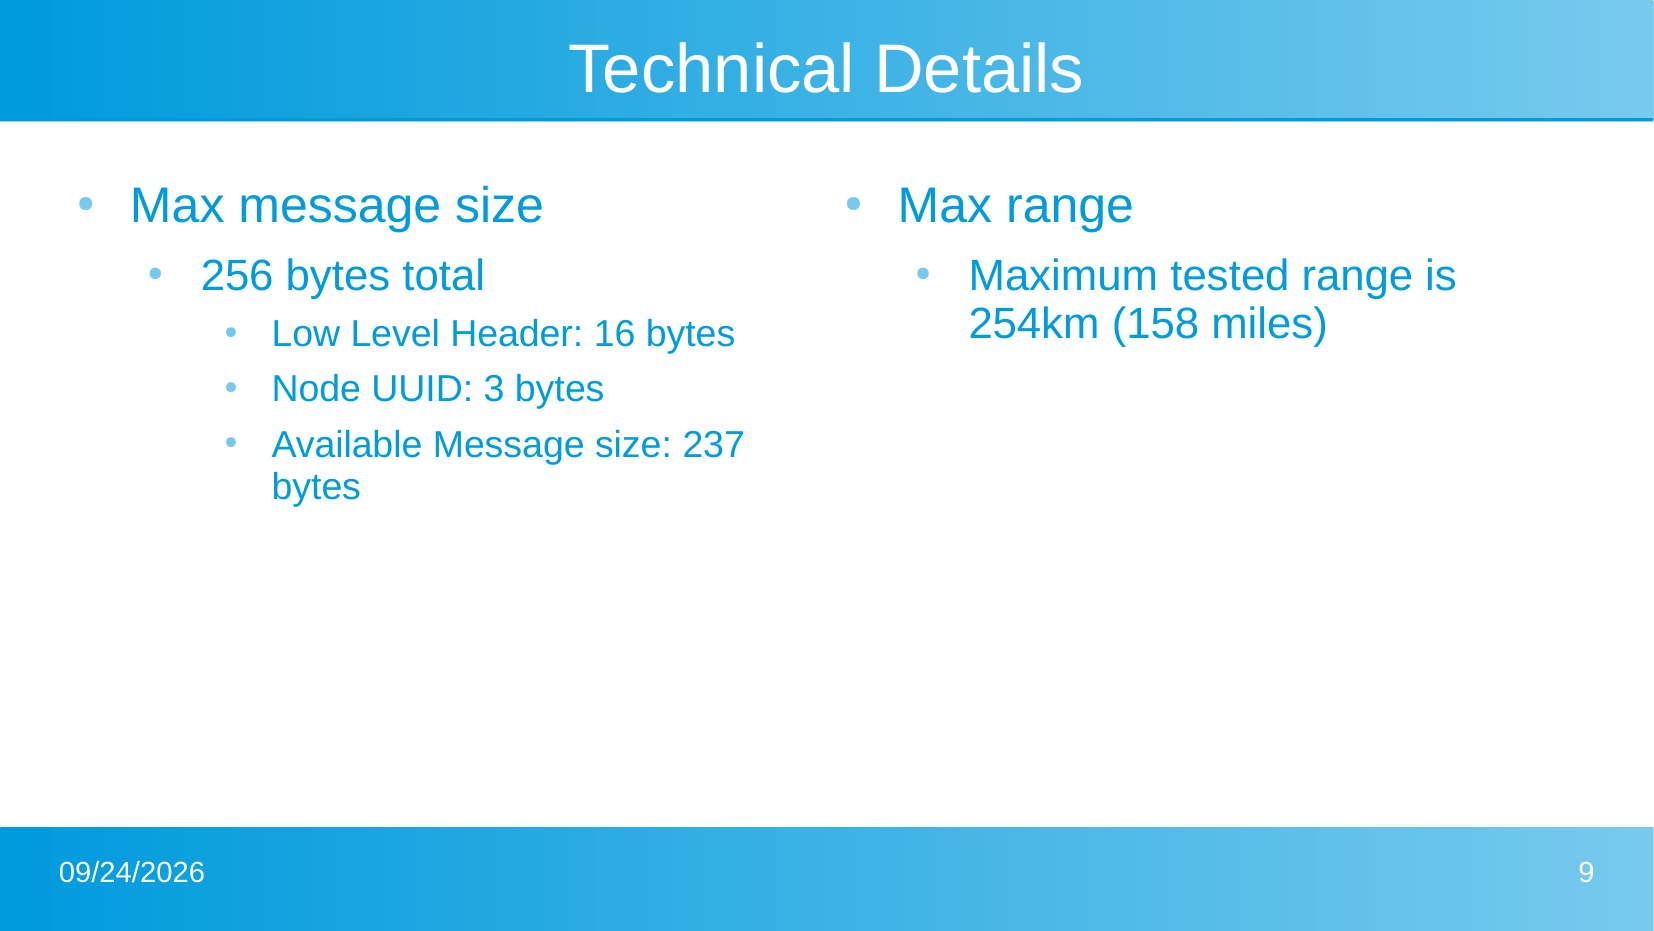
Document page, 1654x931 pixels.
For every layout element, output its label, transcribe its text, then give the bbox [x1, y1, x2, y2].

list Max range Maximum tested range is 254km (158 miles) [826, 177, 1593, 768]
title Technical Details [59, 29, 1595, 108]
list Max message size 256 bytes total Low Level Header: 16 bytes Node UUID: 3 bytes Available Message size: 237 bytes [59, 177, 826, 768]
